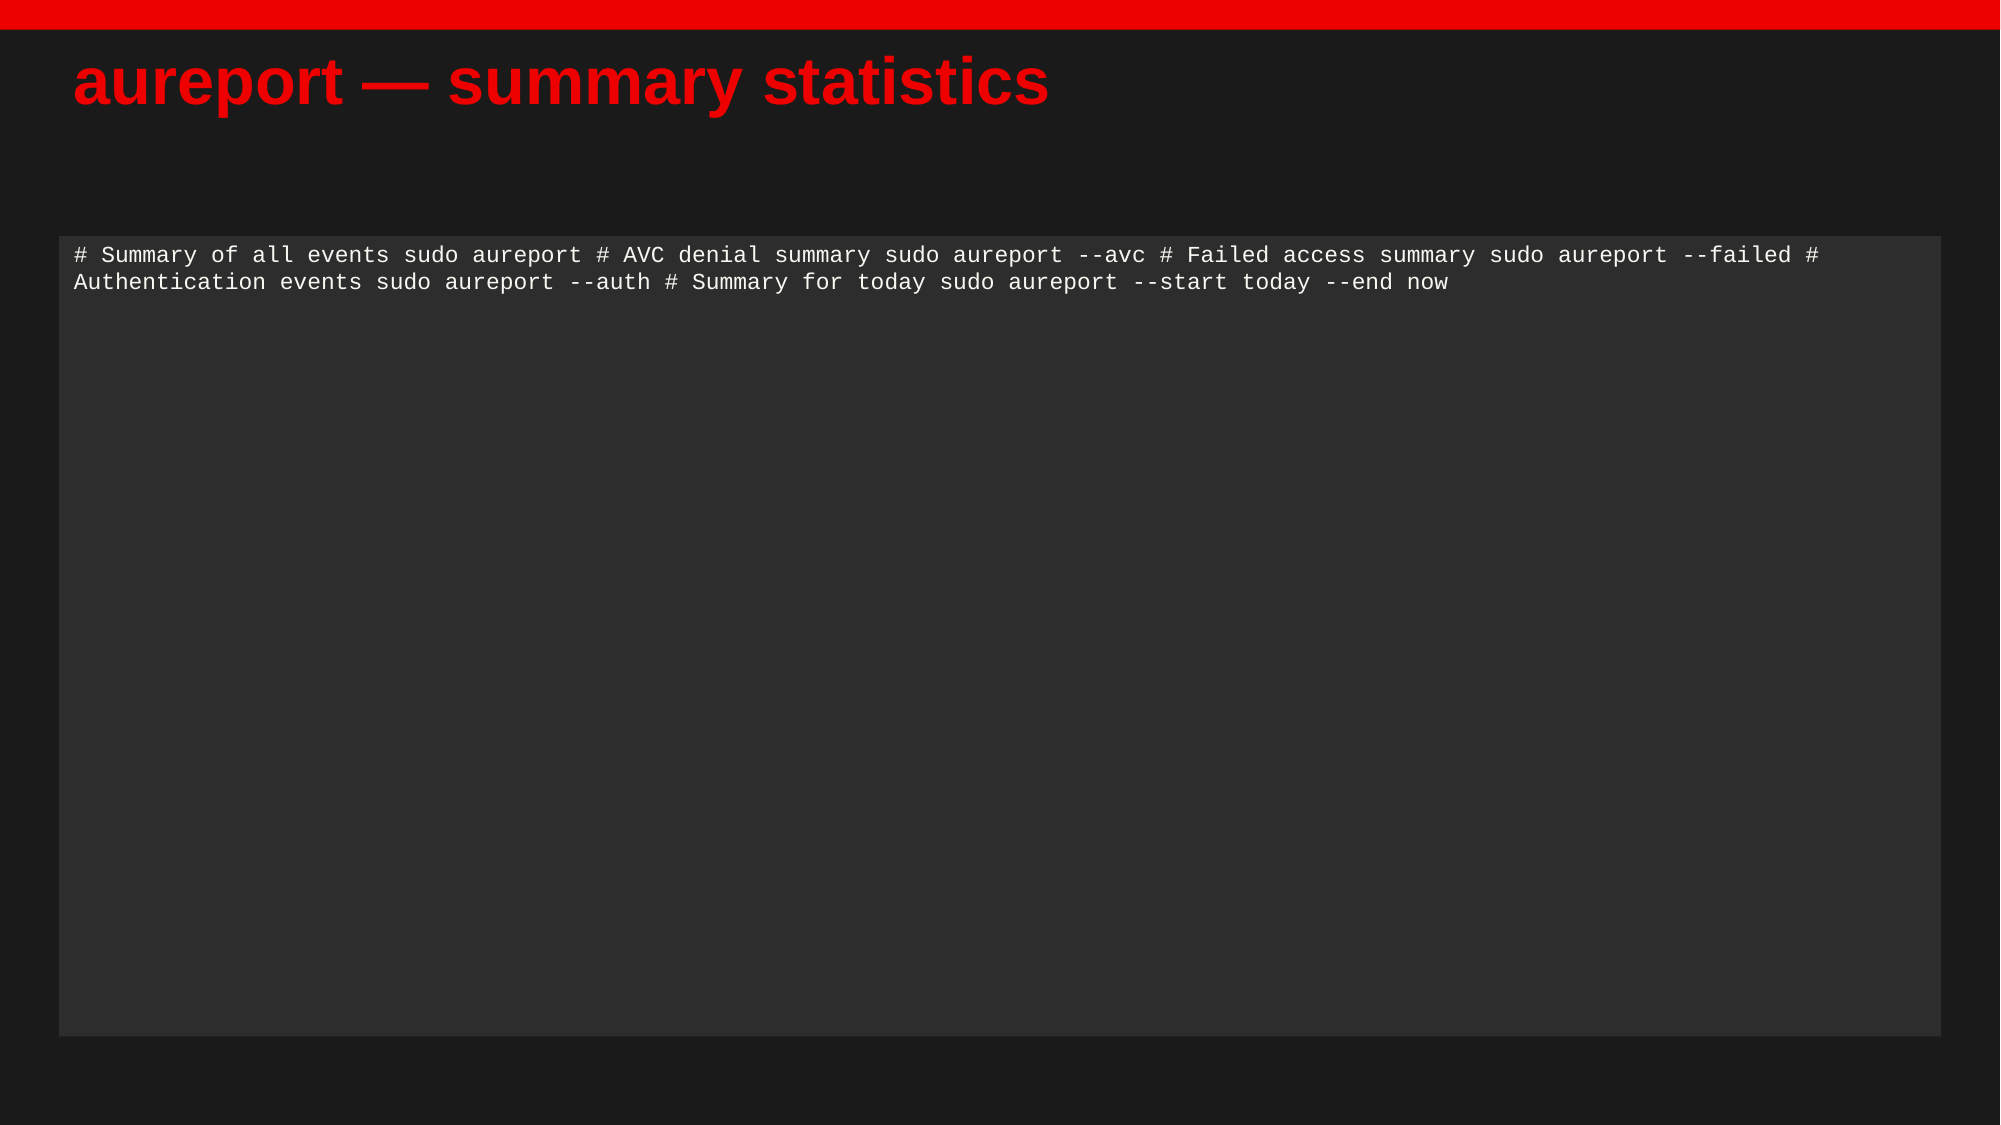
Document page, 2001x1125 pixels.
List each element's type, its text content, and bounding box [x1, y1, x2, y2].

text_box aureport — summary statistics [59, 36, 1942, 208]
text_box # Summary of all events sudo aureport # AVC denial summary sudo aureport --avc # Failed access summary sudo aureport --failed # Authentication events sudo aureport --auth # Summary for today sudo aureport --start today --end now [59, 236, 1942, 1037]
text_box [0, 0, 2001, 30]
